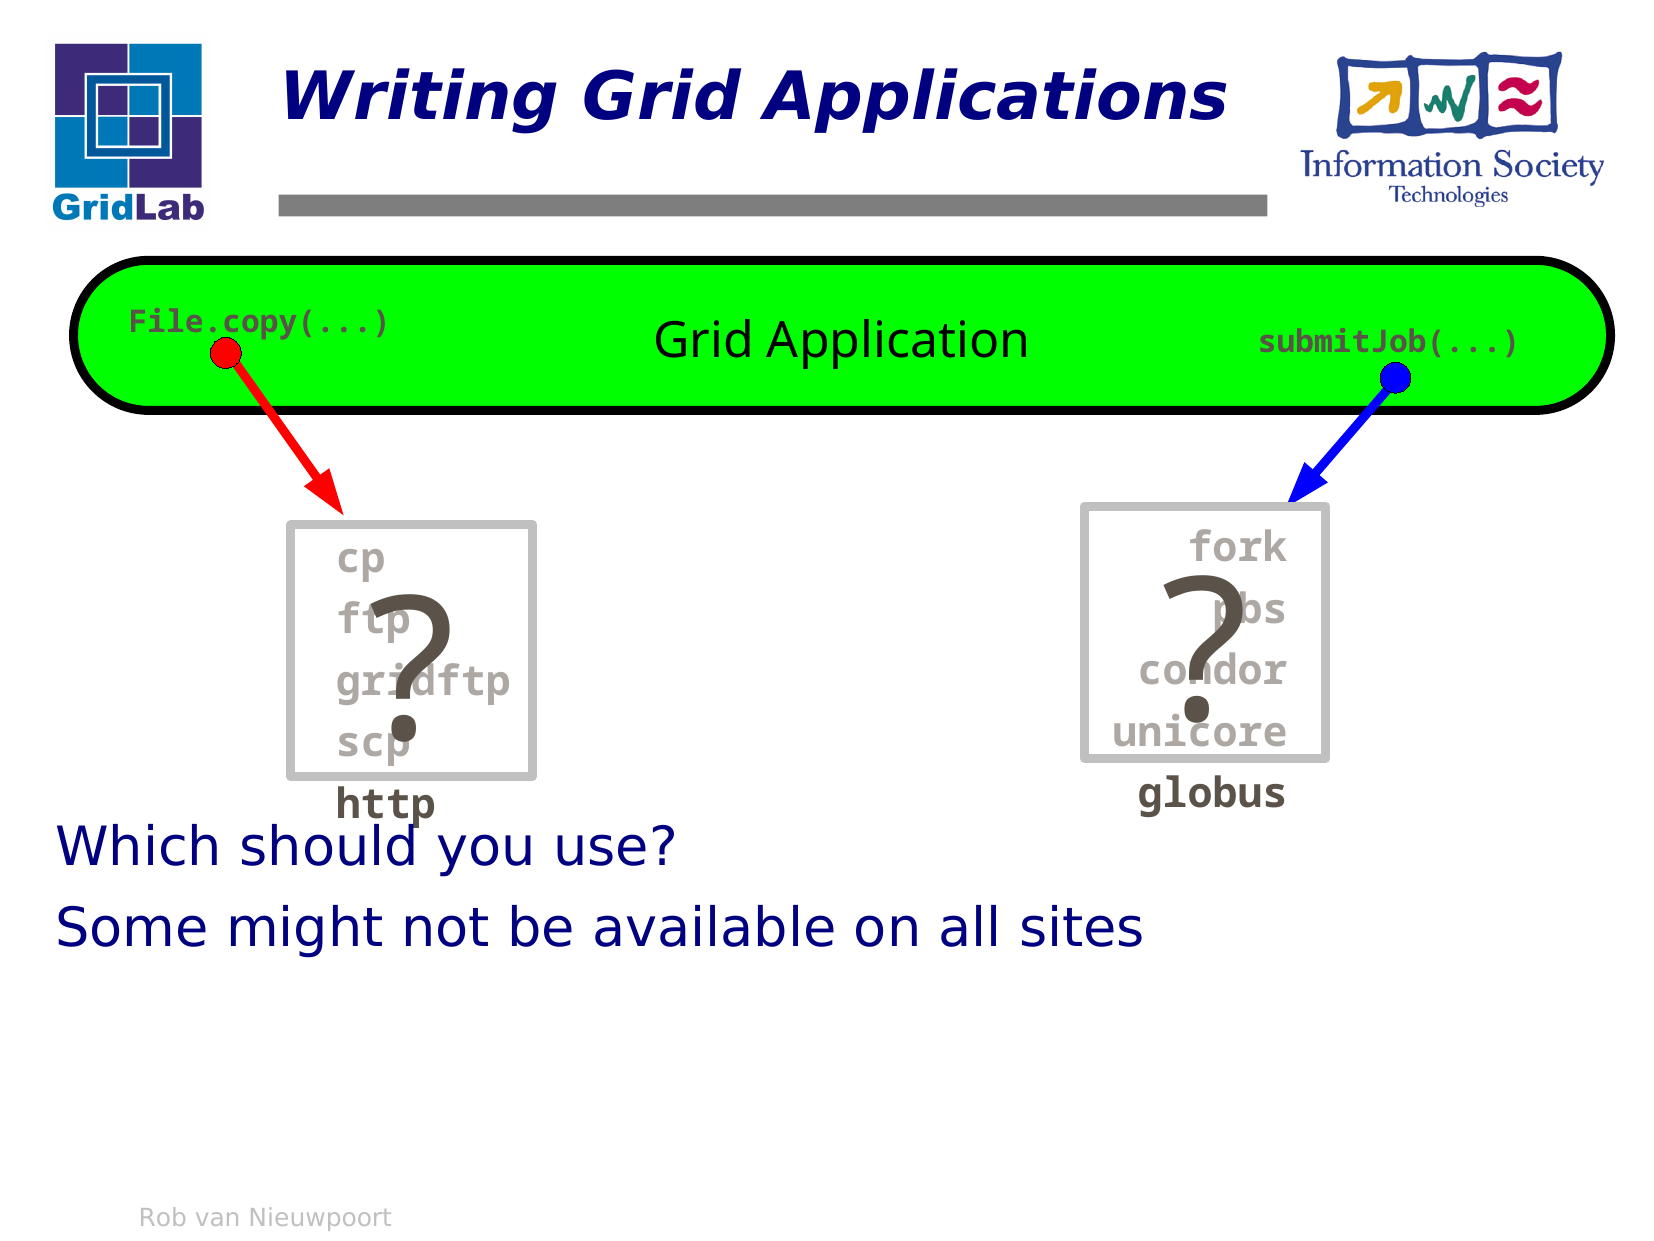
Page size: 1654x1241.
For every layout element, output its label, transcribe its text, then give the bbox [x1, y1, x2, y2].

text_box ? [290, 524, 533, 777]
text_box [210, 337, 242, 369]
text_box File.copy(...) [128, 295, 392, 332]
text_box cp ftp gridftp scp http [335, 777, 511, 811]
list Which should you use? Some might not be available on all sites [55, 811, 1599, 1125]
text_box fork pbs condor unicore globus [1112, 759, 1288, 805]
text_box ? [1084, 506, 1326, 759]
picture [45, 34, 211, 230]
text_box [1380, 362, 1411, 394]
picture [1293, 34, 1611, 214]
text_box submitJob(...) [1257, 315, 1521, 352]
text_box Grid Application [73, 260, 1611, 411]
title Writing Grid Applications [279, 0, 1257, 187]
